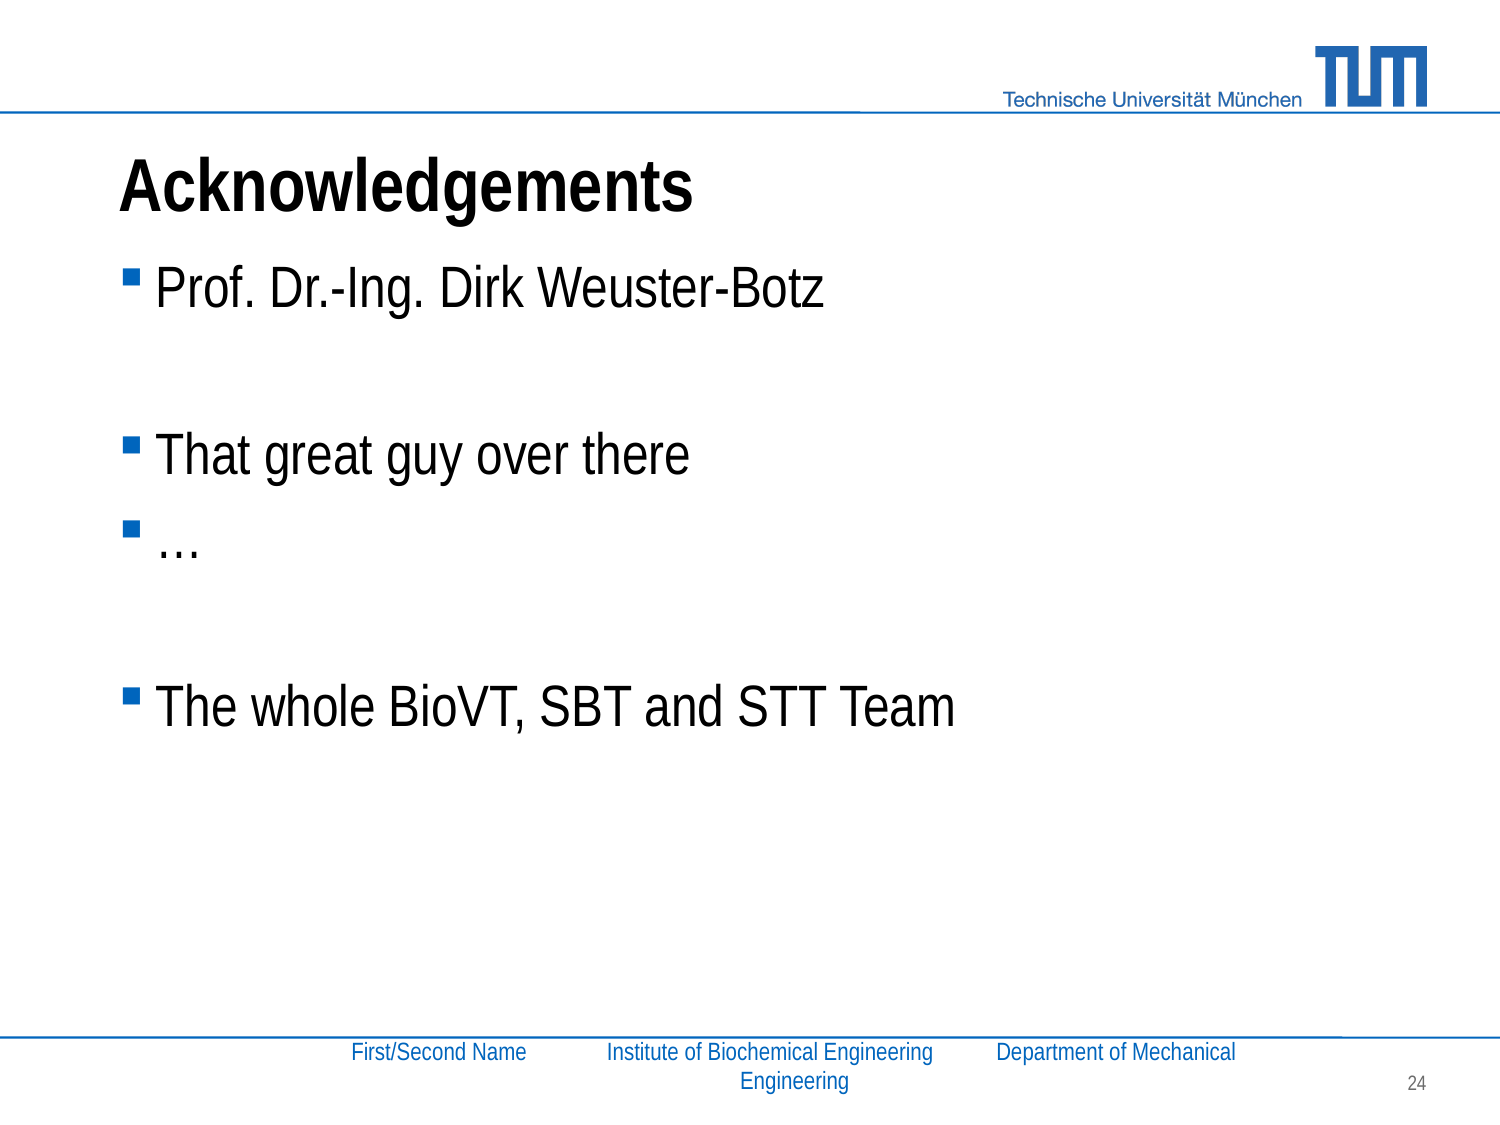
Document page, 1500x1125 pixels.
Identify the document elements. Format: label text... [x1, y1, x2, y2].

title Acknowledgements [103, 114, 1397, 235]
slide_number <number> [1340, 1042, 1427, 1103]
list Prof. Dr.-Ing. Dirk Weuster-Botz That great guy over there … The whole BioVT, SBT and STT Team [103, 249, 1473, 1014]
picture [1003, 46, 1427, 107]
footer First/Second Name Institute of Biochemical Engineering Department of Mechanical Engineering [278, 1042, 1312, 1103]
